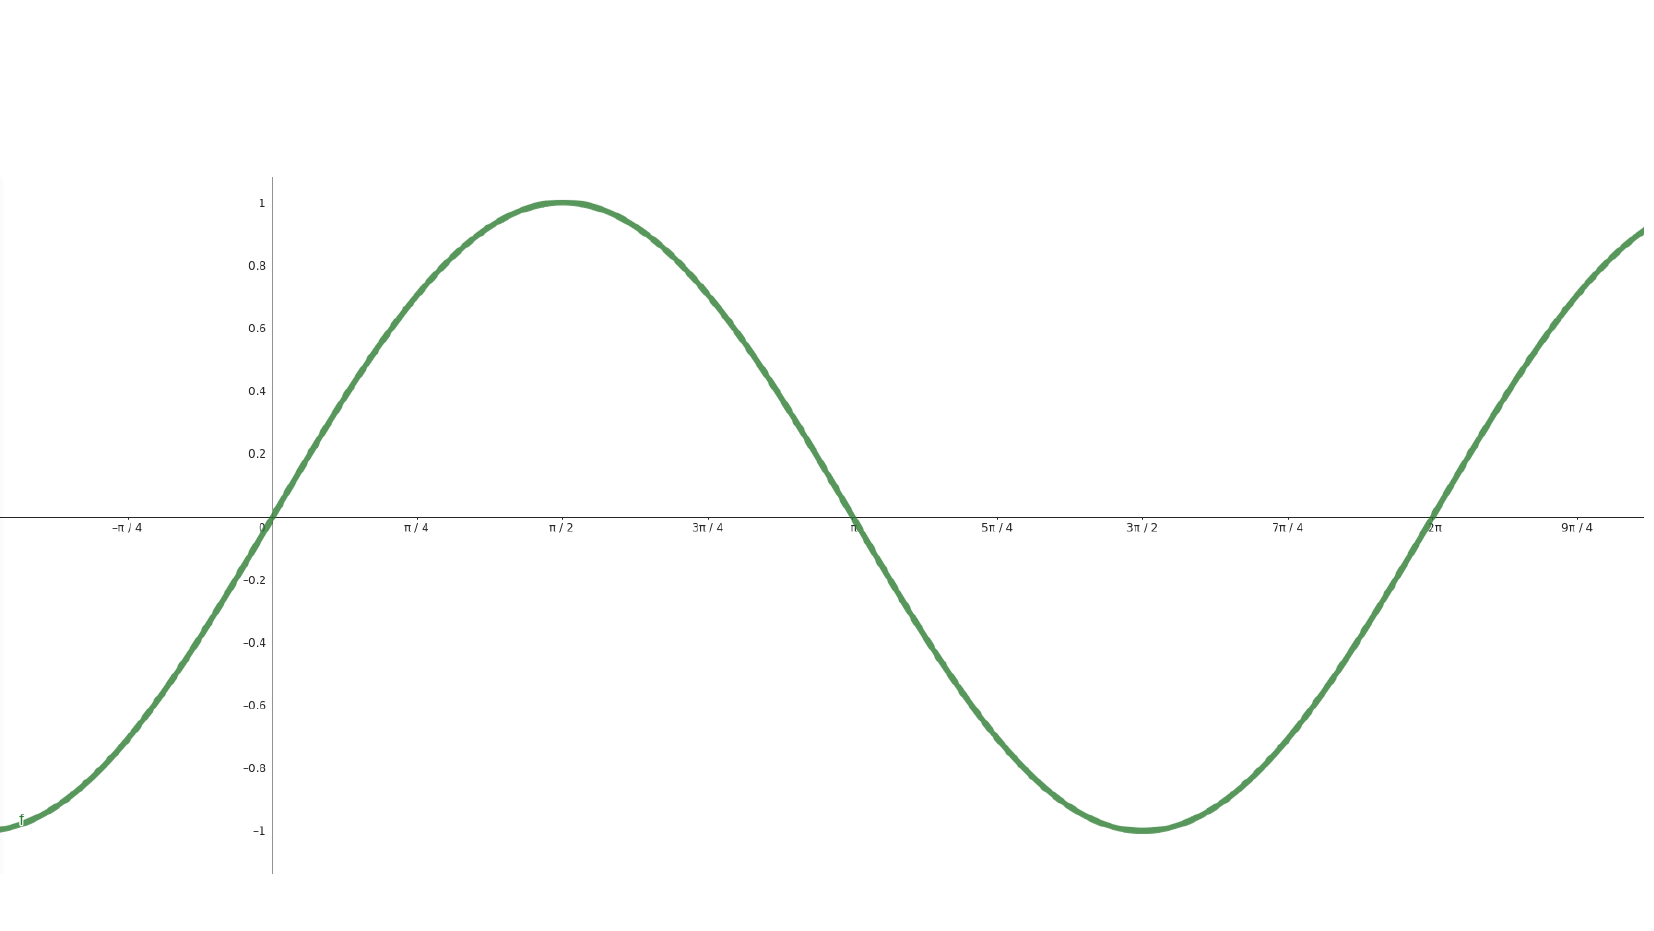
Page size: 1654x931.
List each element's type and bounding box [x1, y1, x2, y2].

picture [0, 177, 1644, 875]
